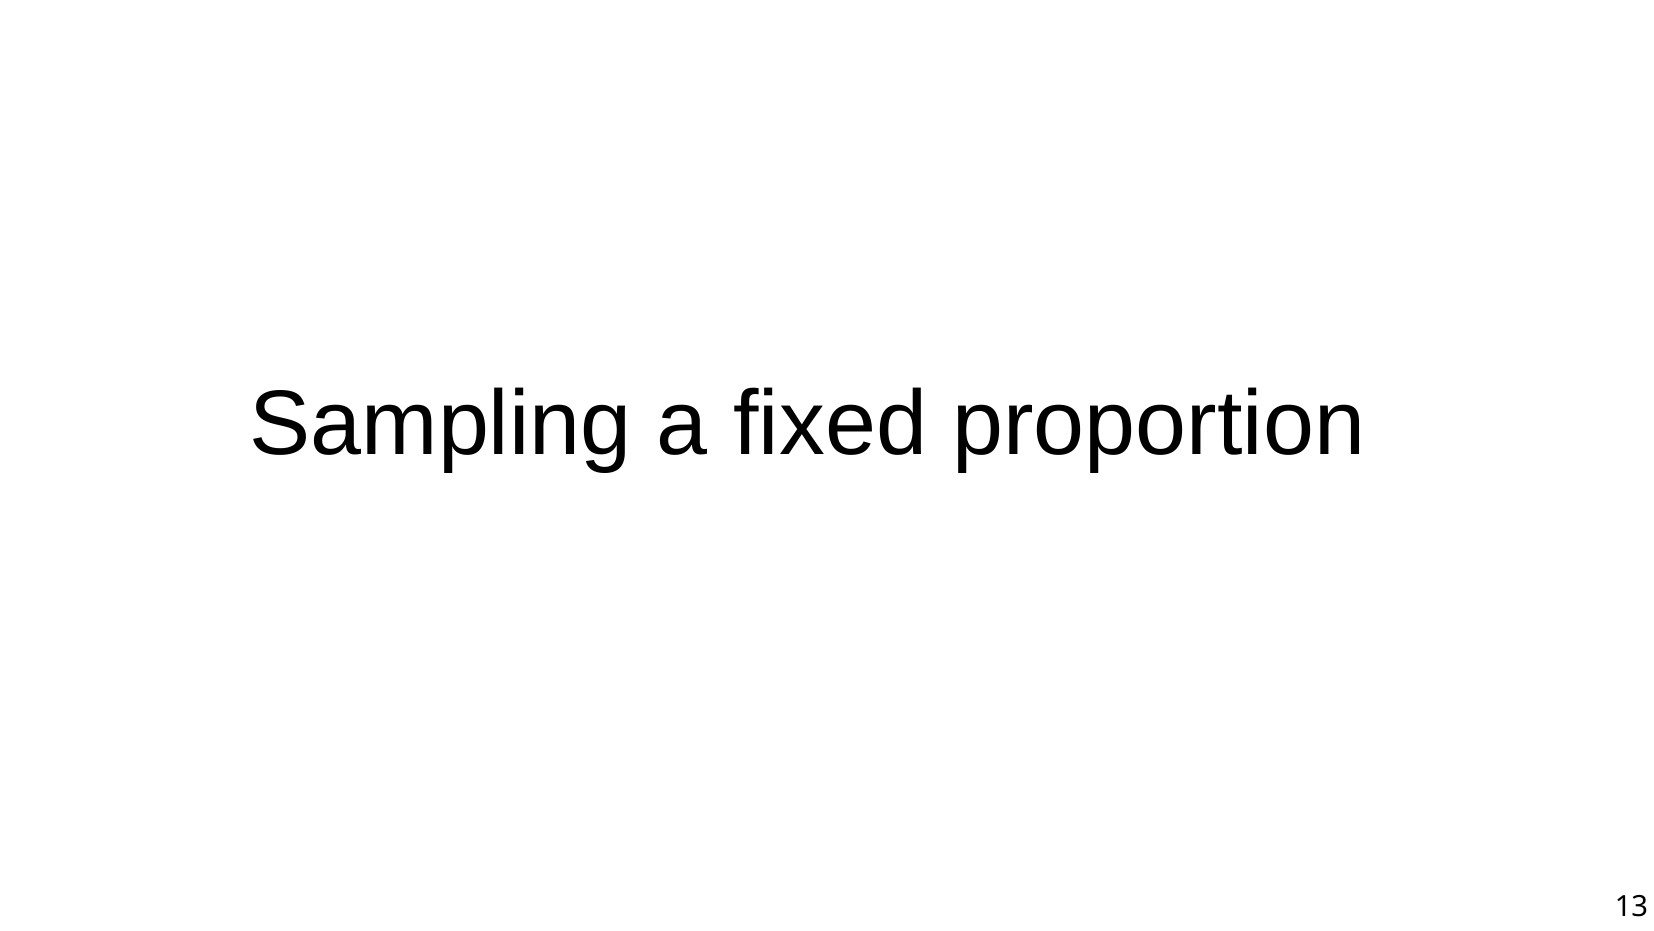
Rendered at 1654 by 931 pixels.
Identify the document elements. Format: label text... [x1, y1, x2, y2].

title Sampling a fixed proportion [64, 345, 1553, 501]
